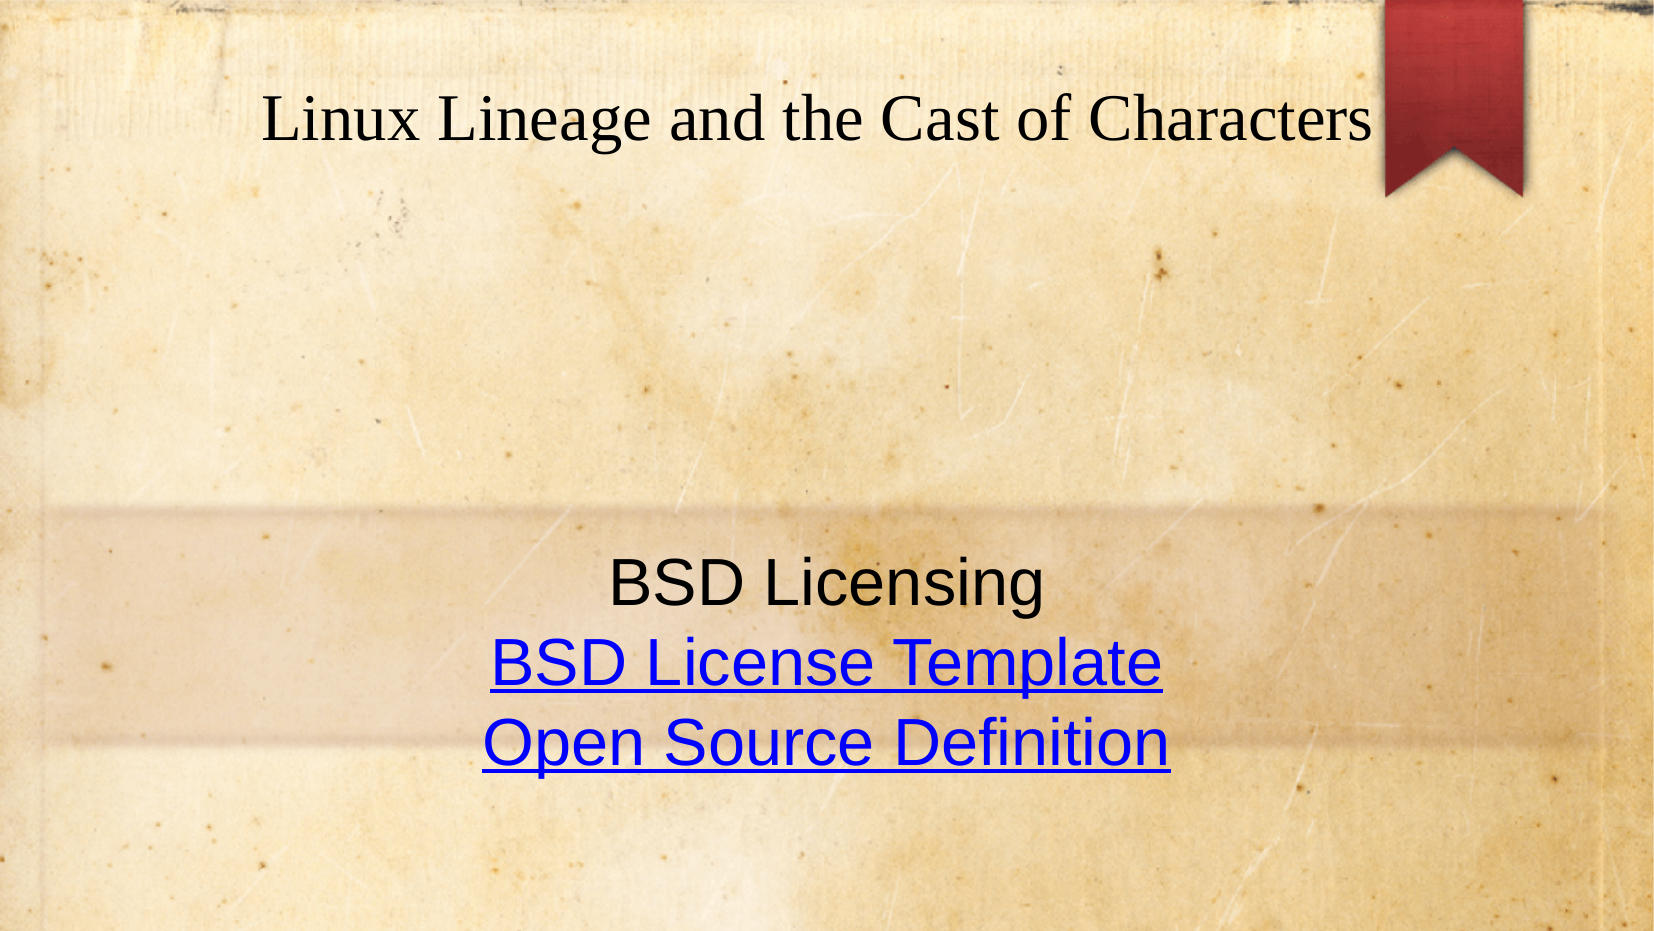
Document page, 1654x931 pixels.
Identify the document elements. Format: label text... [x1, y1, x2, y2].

picture [0, 0, 1654, 931]
text_box BSD Licensing BSD License Template Open Source Definition [82, 299, 1571, 931]
text_box Linux Lineage and the Cast of Characters [82, 47, 1571, 180]
